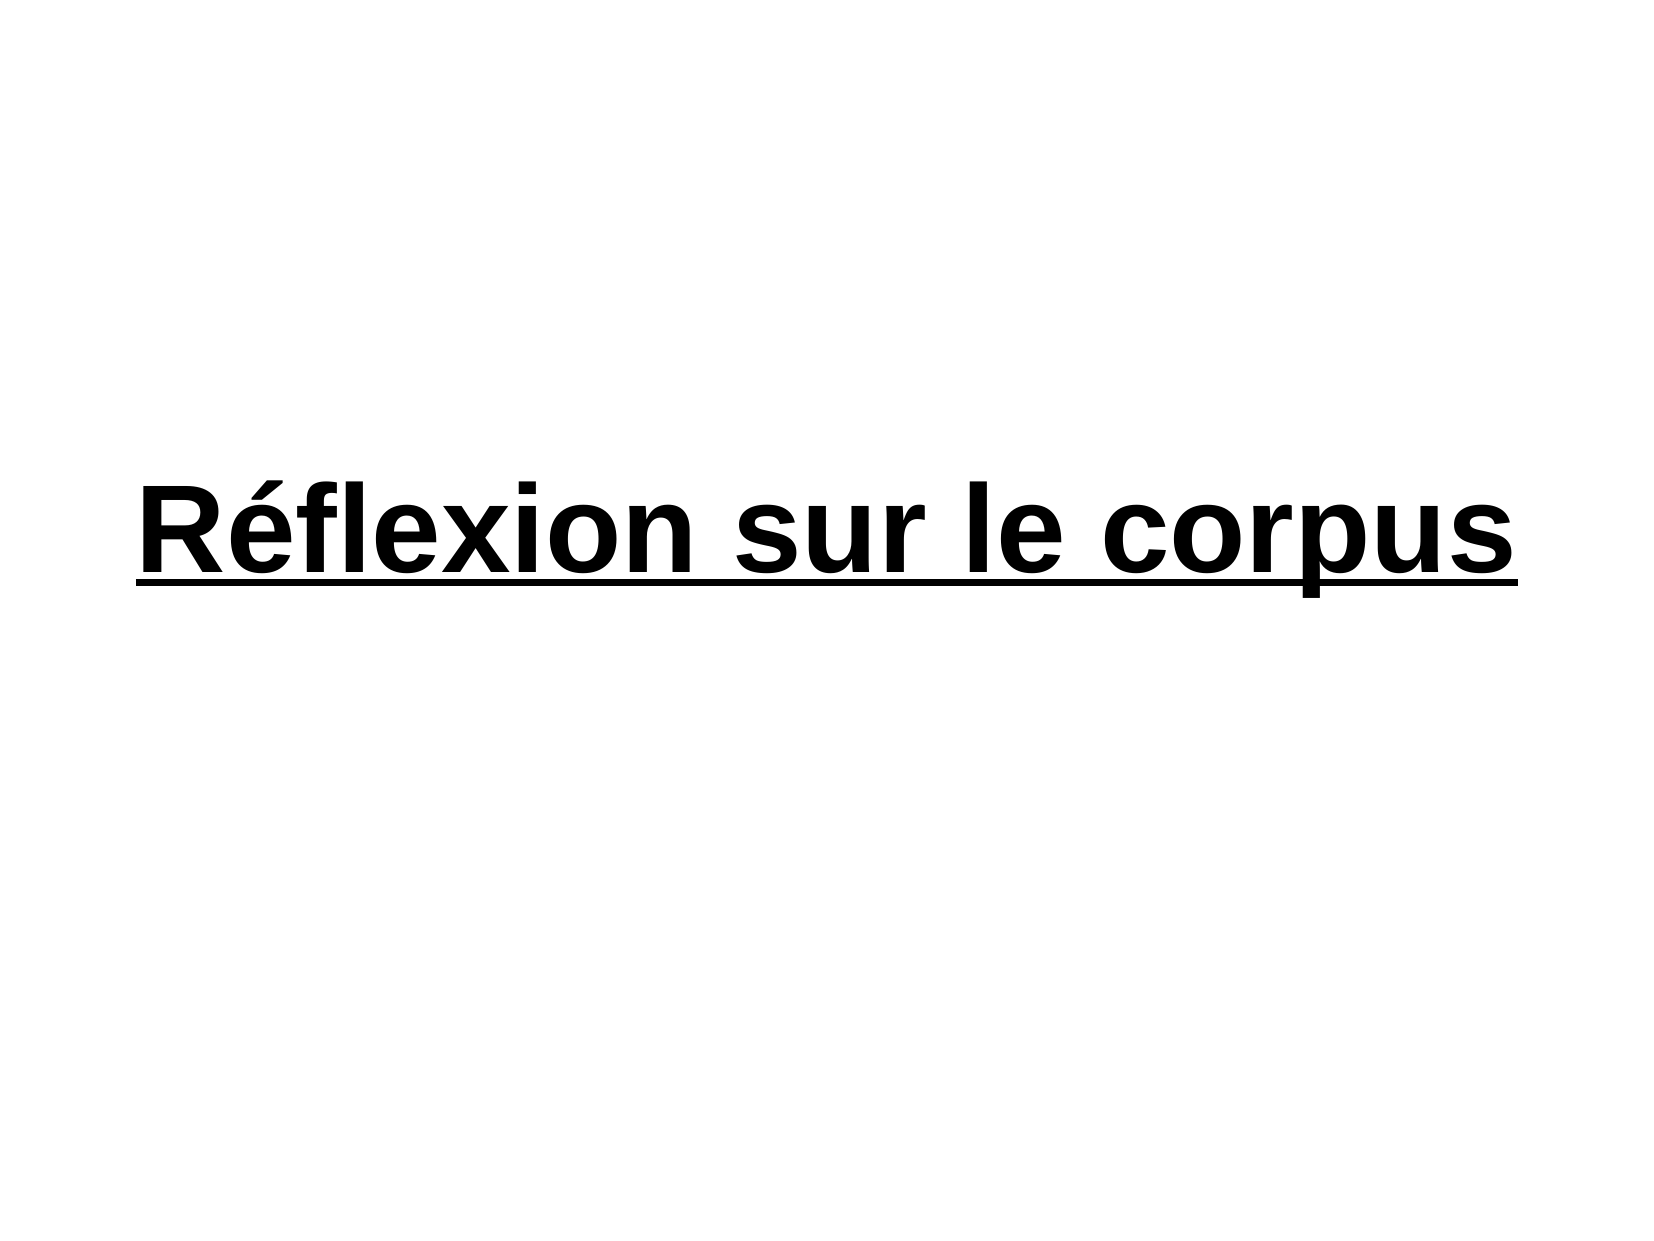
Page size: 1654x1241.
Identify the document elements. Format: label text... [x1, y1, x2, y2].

subtitle Réflexion sur le corpus [82, 49, 1571, 1010]
